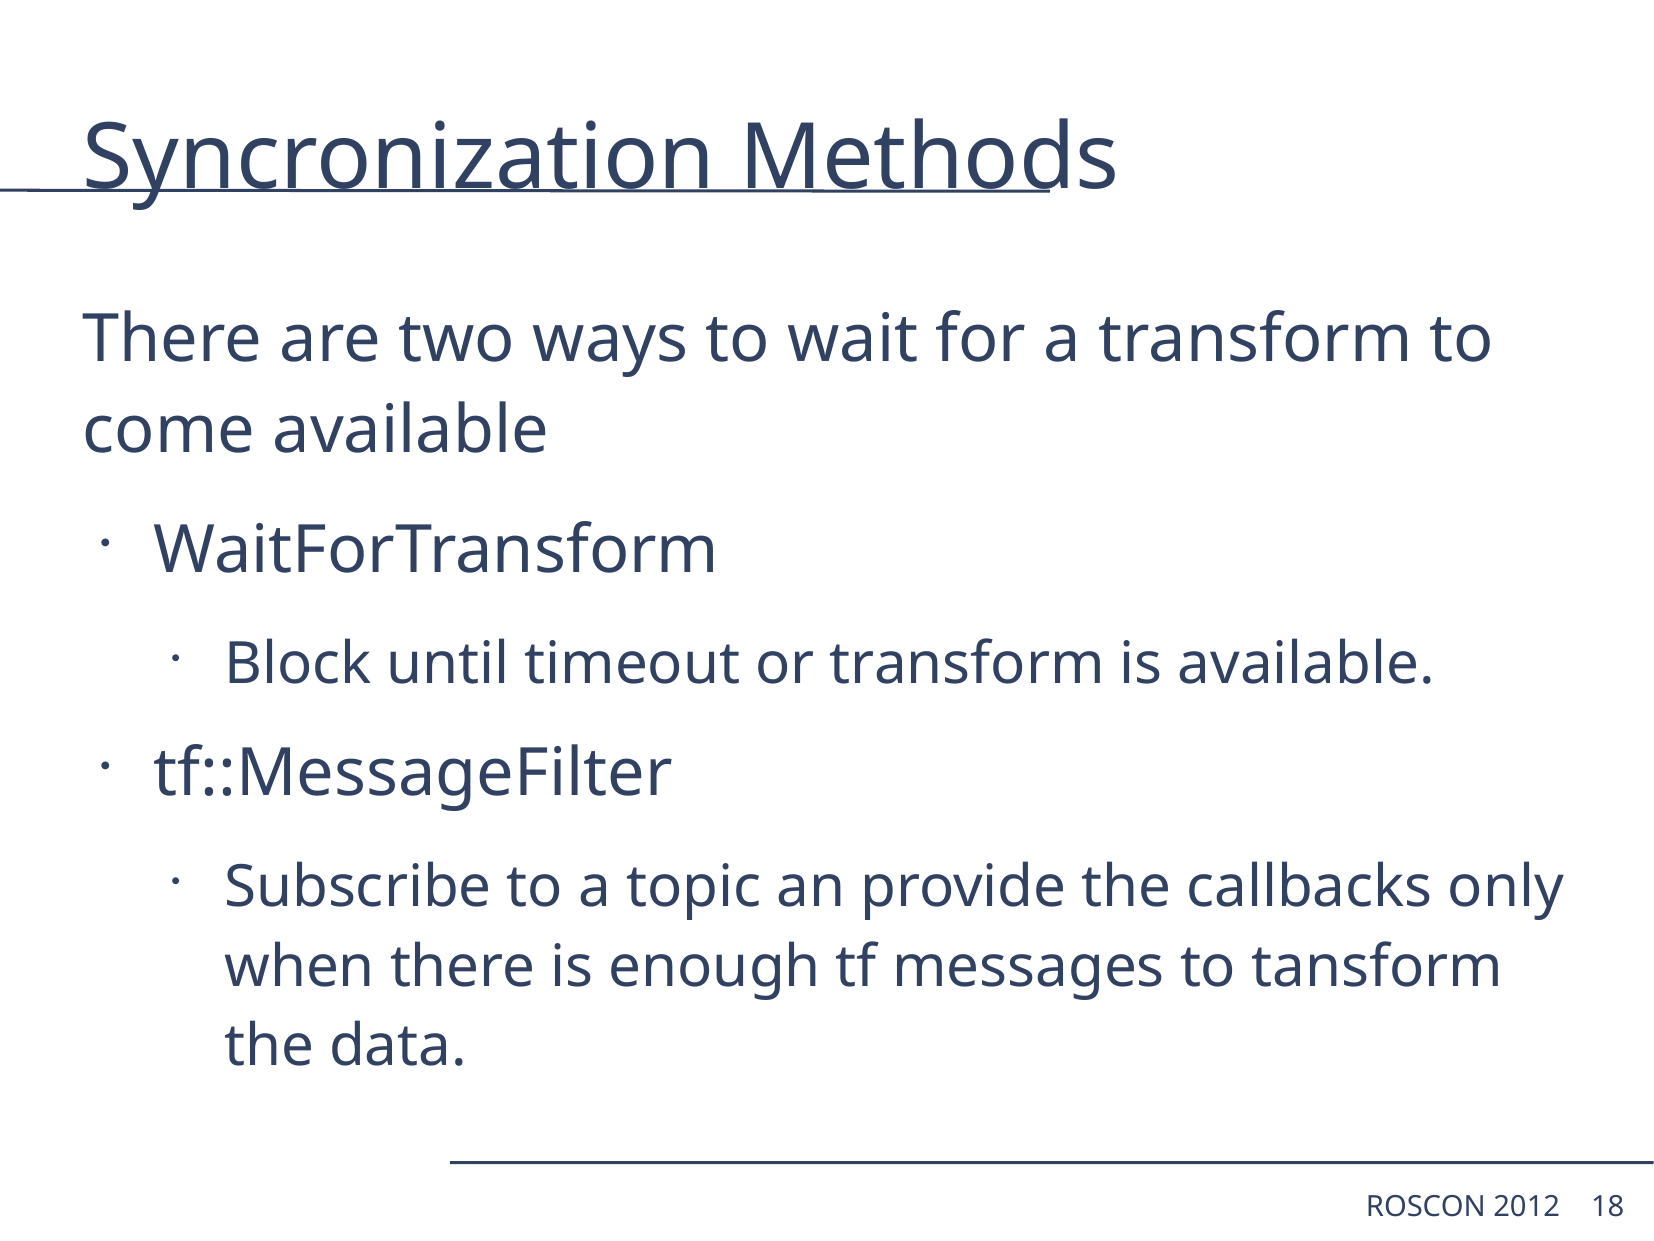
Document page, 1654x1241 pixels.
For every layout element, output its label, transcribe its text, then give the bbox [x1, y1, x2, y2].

title Syncronization Methods [82, 56, 1571, 250]
list There are two ways to wait for a transform to come available WaitForTransform Block until timeout or transform is available. tf::MessageFilter Subscribe to a topic an provide the callbacks only when there is enough tf messages to tansform the data. [82, 290, 1571, 1109]
